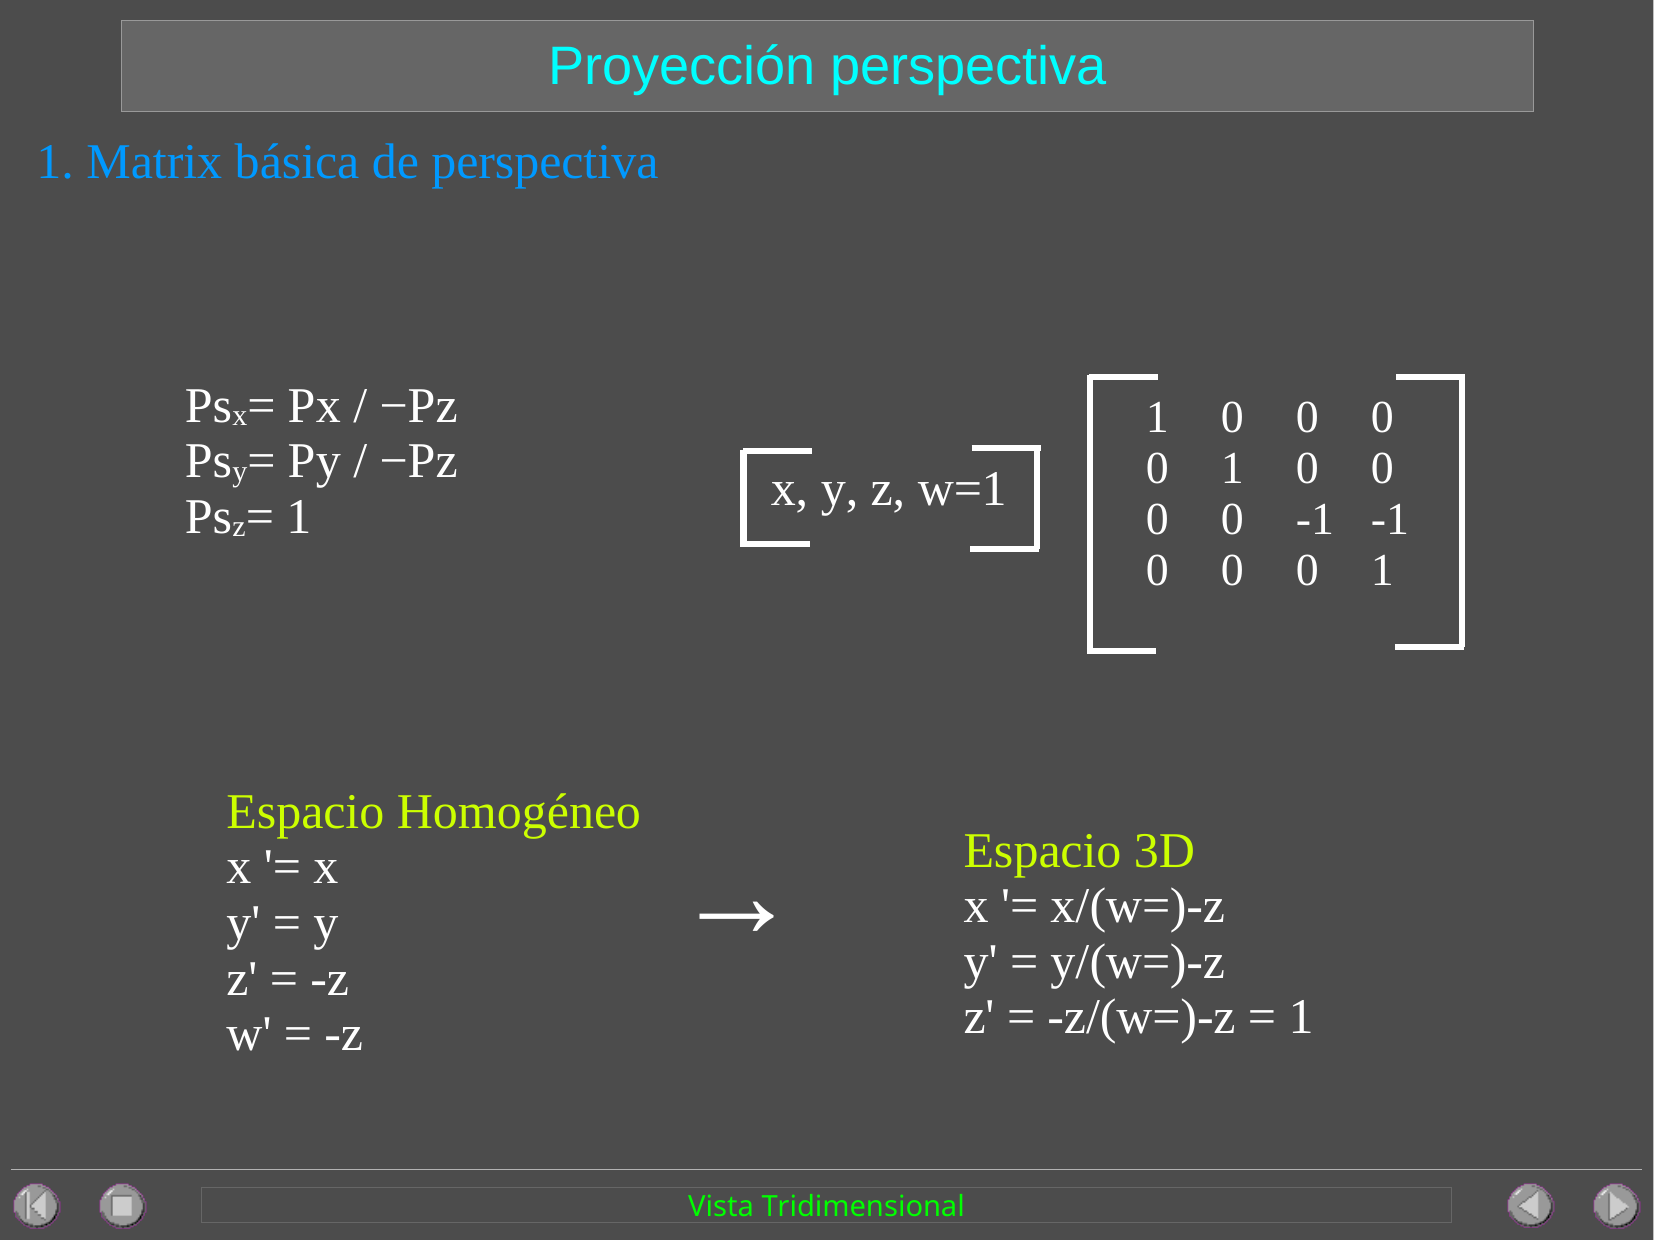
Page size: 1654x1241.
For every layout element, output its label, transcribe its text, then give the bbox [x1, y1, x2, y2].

picture [1505, 1181, 1556, 1231]
text_box Espacio Homogéneo x '= x y' = y z' = -z w' = -z [226, 783, 685, 1084]
text_box Espacio 3D x '= x/(w=)-z y' = y/(w=)-z z' = -z/(w=)-z = 1 [963, 822, 1402, 1063]
text_box x, y, z, w=1 [770, 460, 1008, 521]
title Proyección perspectiva [121, 20, 1534, 112]
text_box Psx= Px / −Pz Psy= Py / −Pz Psz= 1 [184, 377, 534, 615]
text_box 1. Matrix básica de perspectiva [36, 133, 1532, 194]
picture [11, 1181, 62, 1232]
picture [1591, 1181, 1642, 1232]
text_box 1 0 0 0 0 1 0 0 0 0 -1 -1 0 0 0 1 [1145, 391, 1438, 625]
text_box → [674, 825, 812, 977]
picture [97, 1181, 148, 1232]
